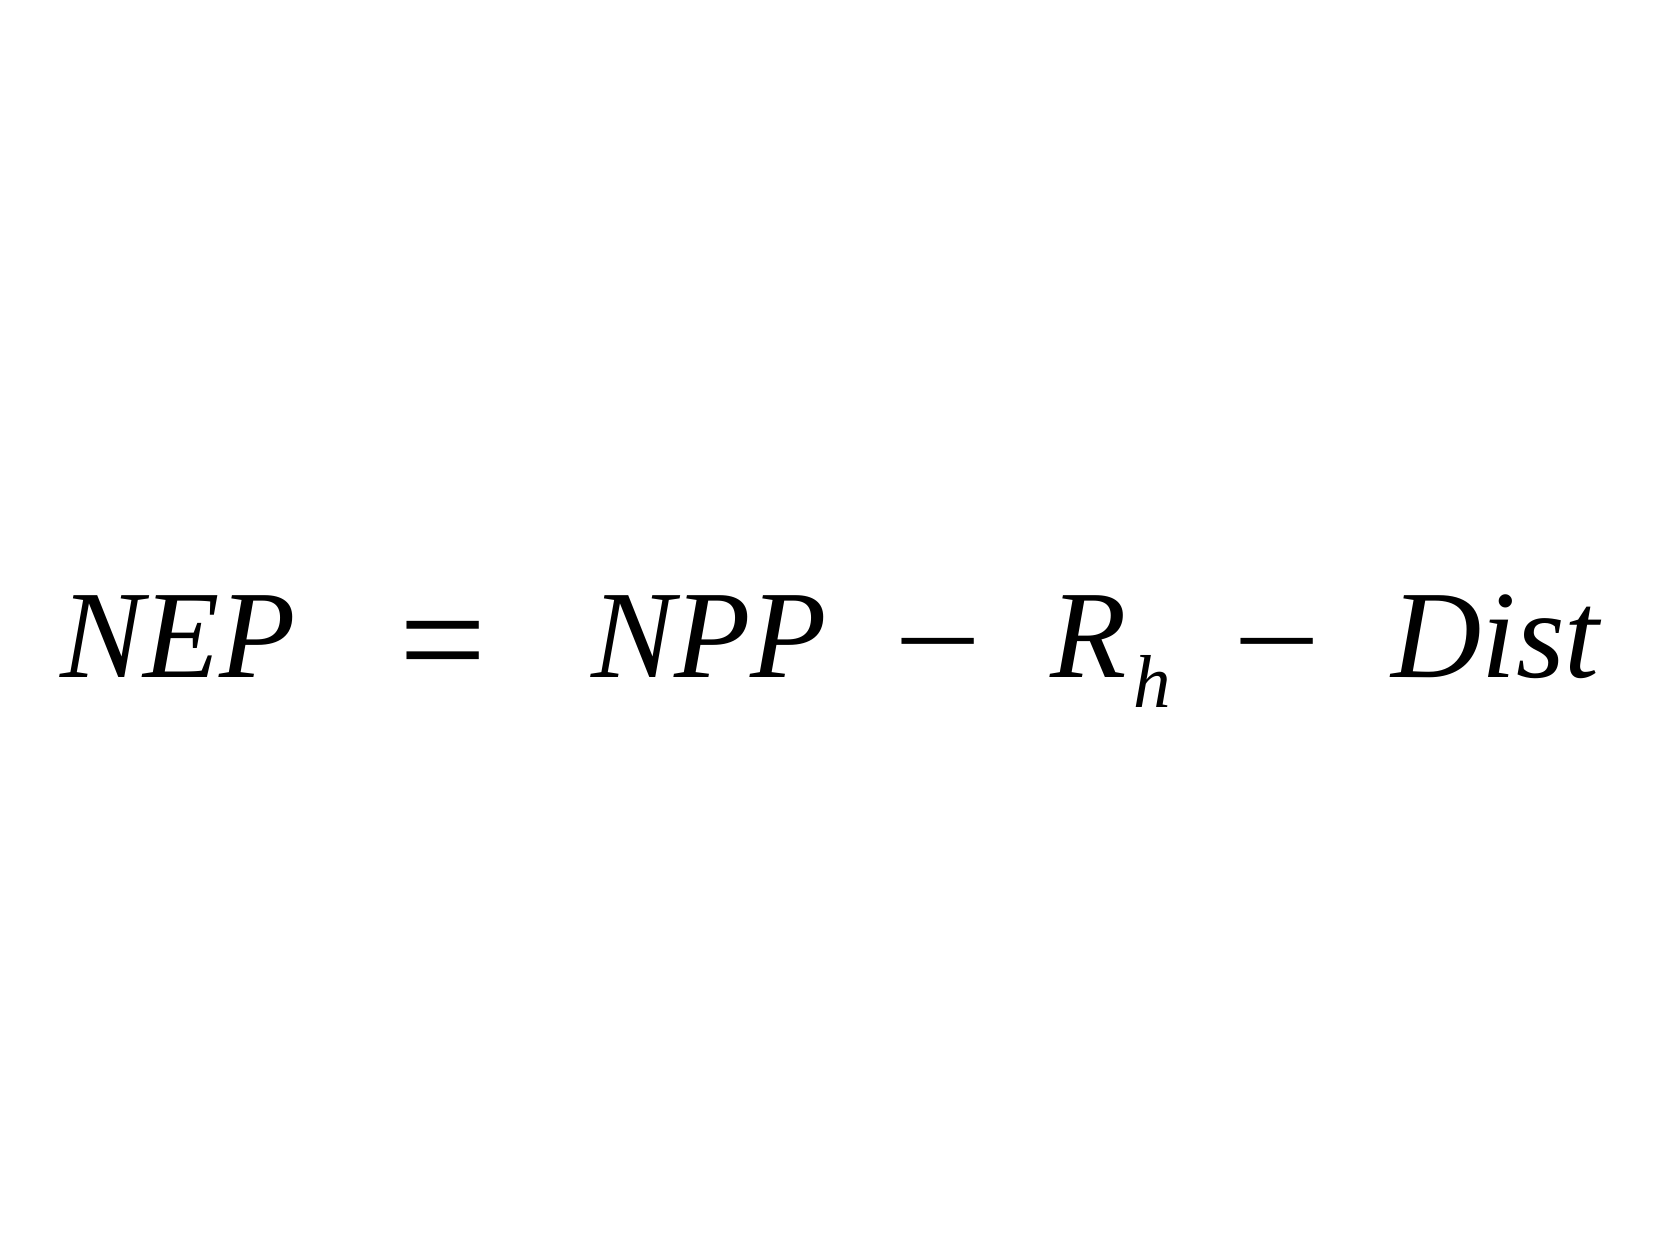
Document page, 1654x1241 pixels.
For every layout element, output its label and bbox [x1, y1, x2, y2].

chart [47, 566, 1615, 724]
